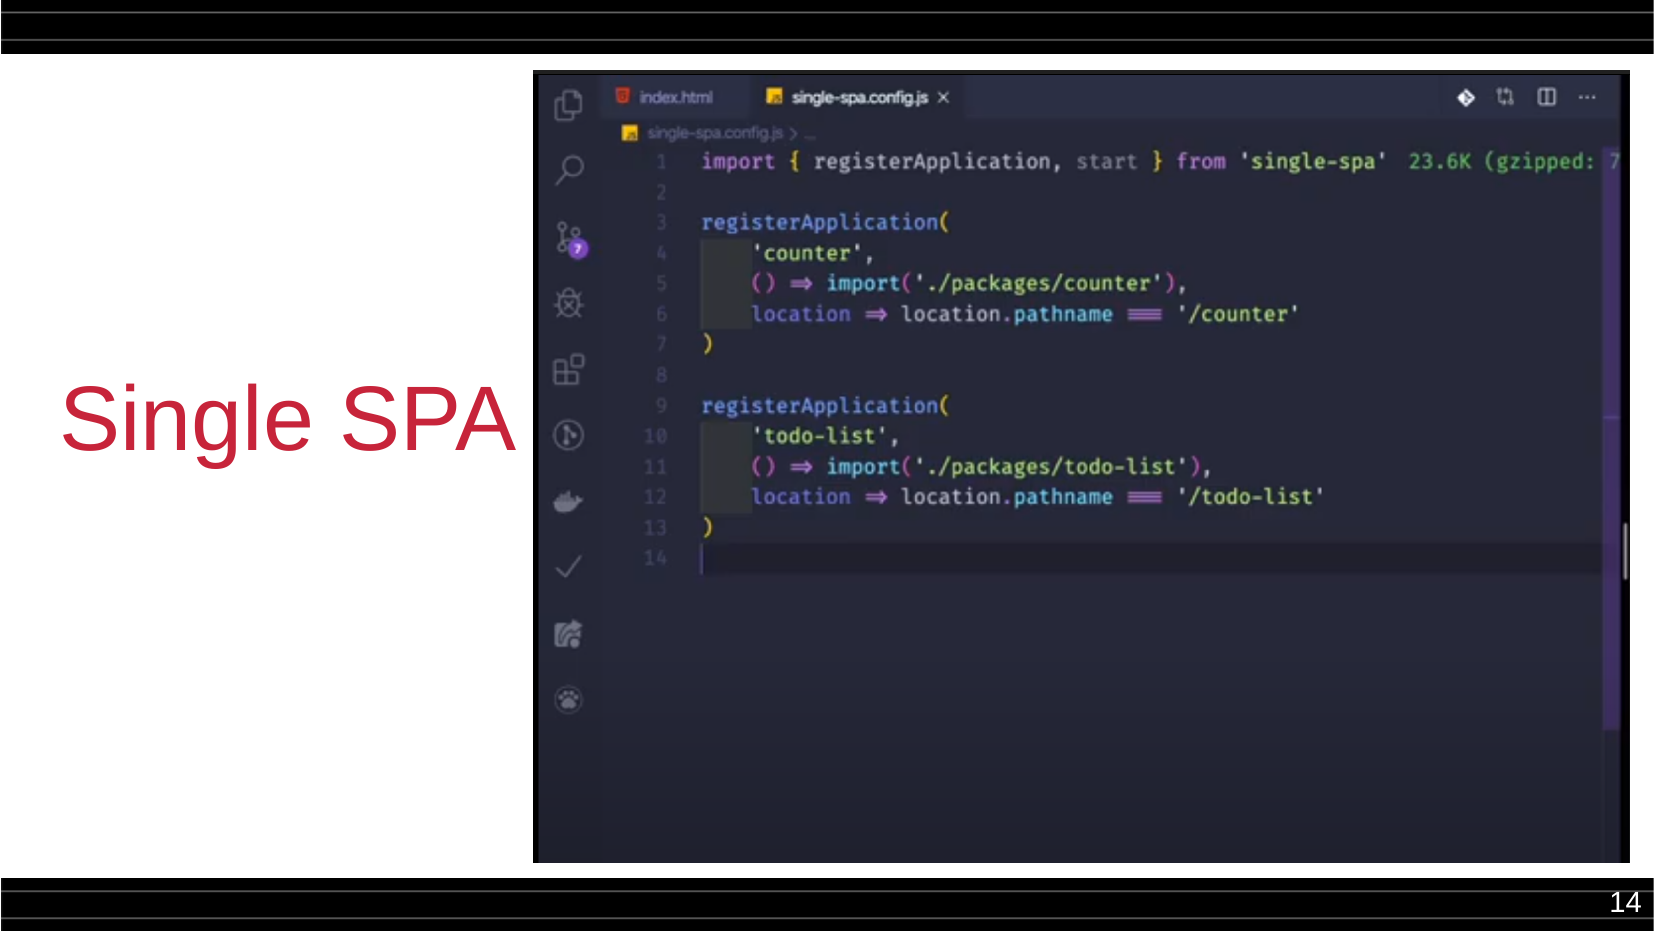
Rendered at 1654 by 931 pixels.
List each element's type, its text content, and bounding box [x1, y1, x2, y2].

picture [1, 878, 1654, 931]
title Single SPA [59, 340, 533, 497]
picture [533, 70, 1630, 863]
picture [1, 0, 1654, 54]
